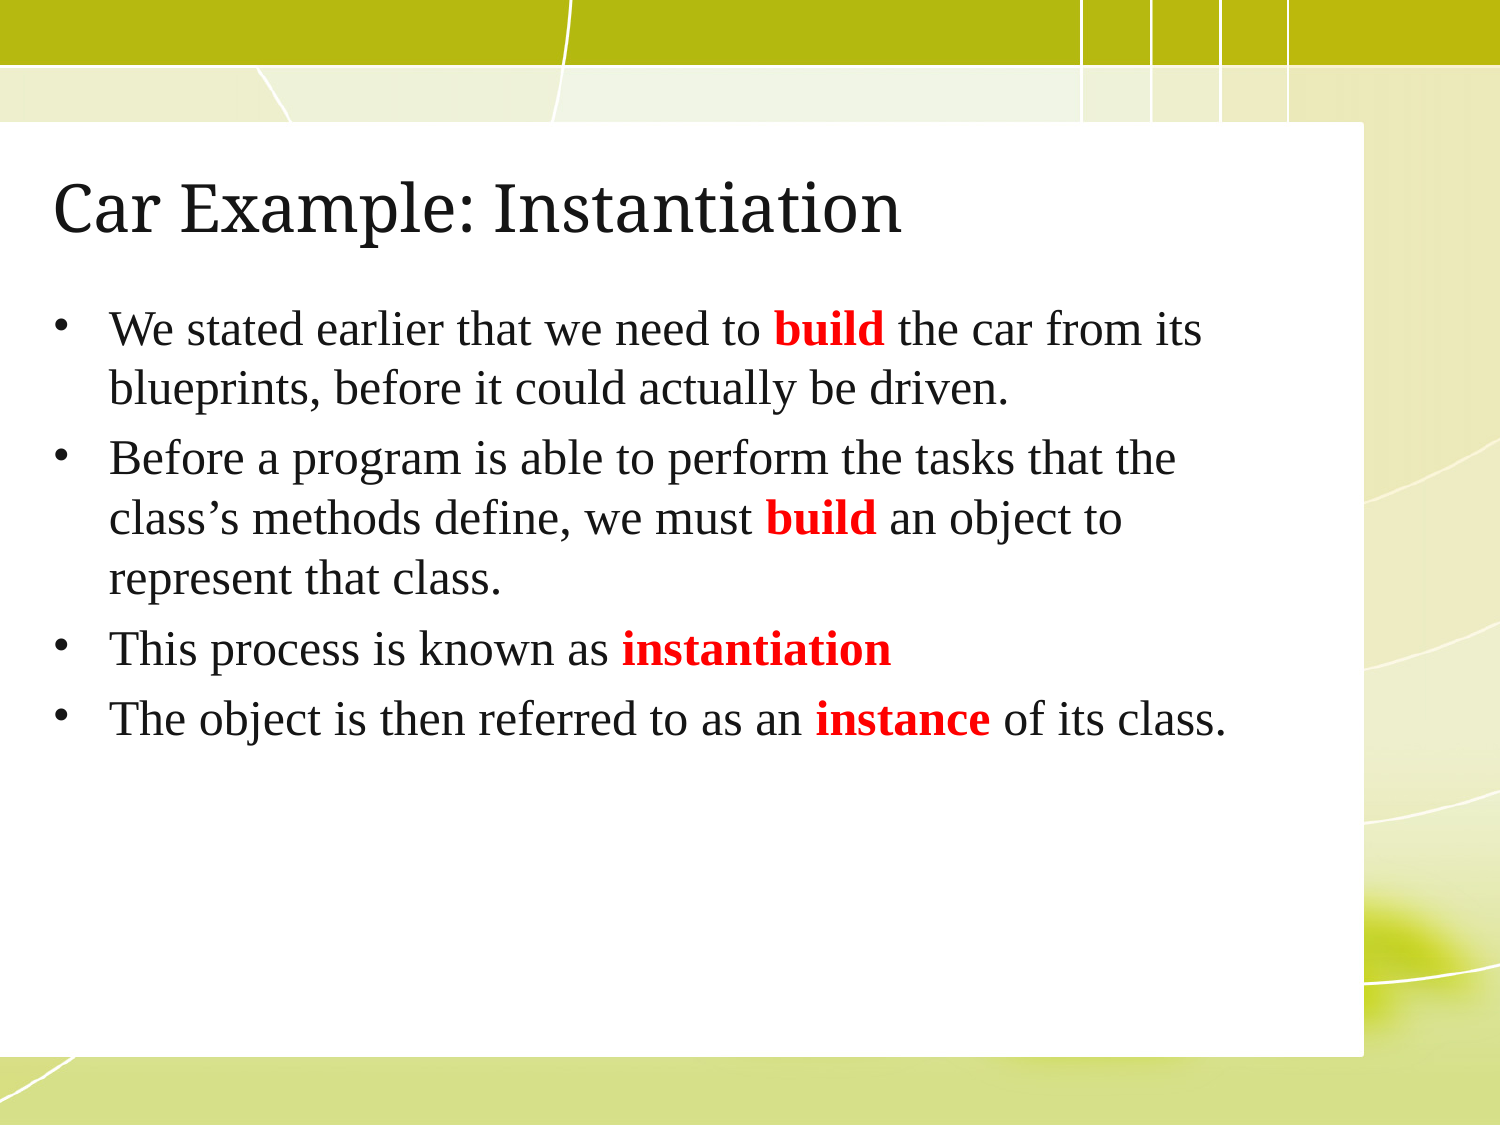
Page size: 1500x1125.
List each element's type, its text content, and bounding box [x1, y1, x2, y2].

picture [0, 0, 1500, 1125]
list We stated earlier that we need to build the car from its blueprints, before it could actually be driven. Before a program is able to perform the tasks that the class’s methods define, we must build an object to represent that class. This process is known as instantiation The object is then referred to as an instance of its class. [37, 287, 1288, 963]
title Car Example: Instantiation [37, 137, 1288, 275]
